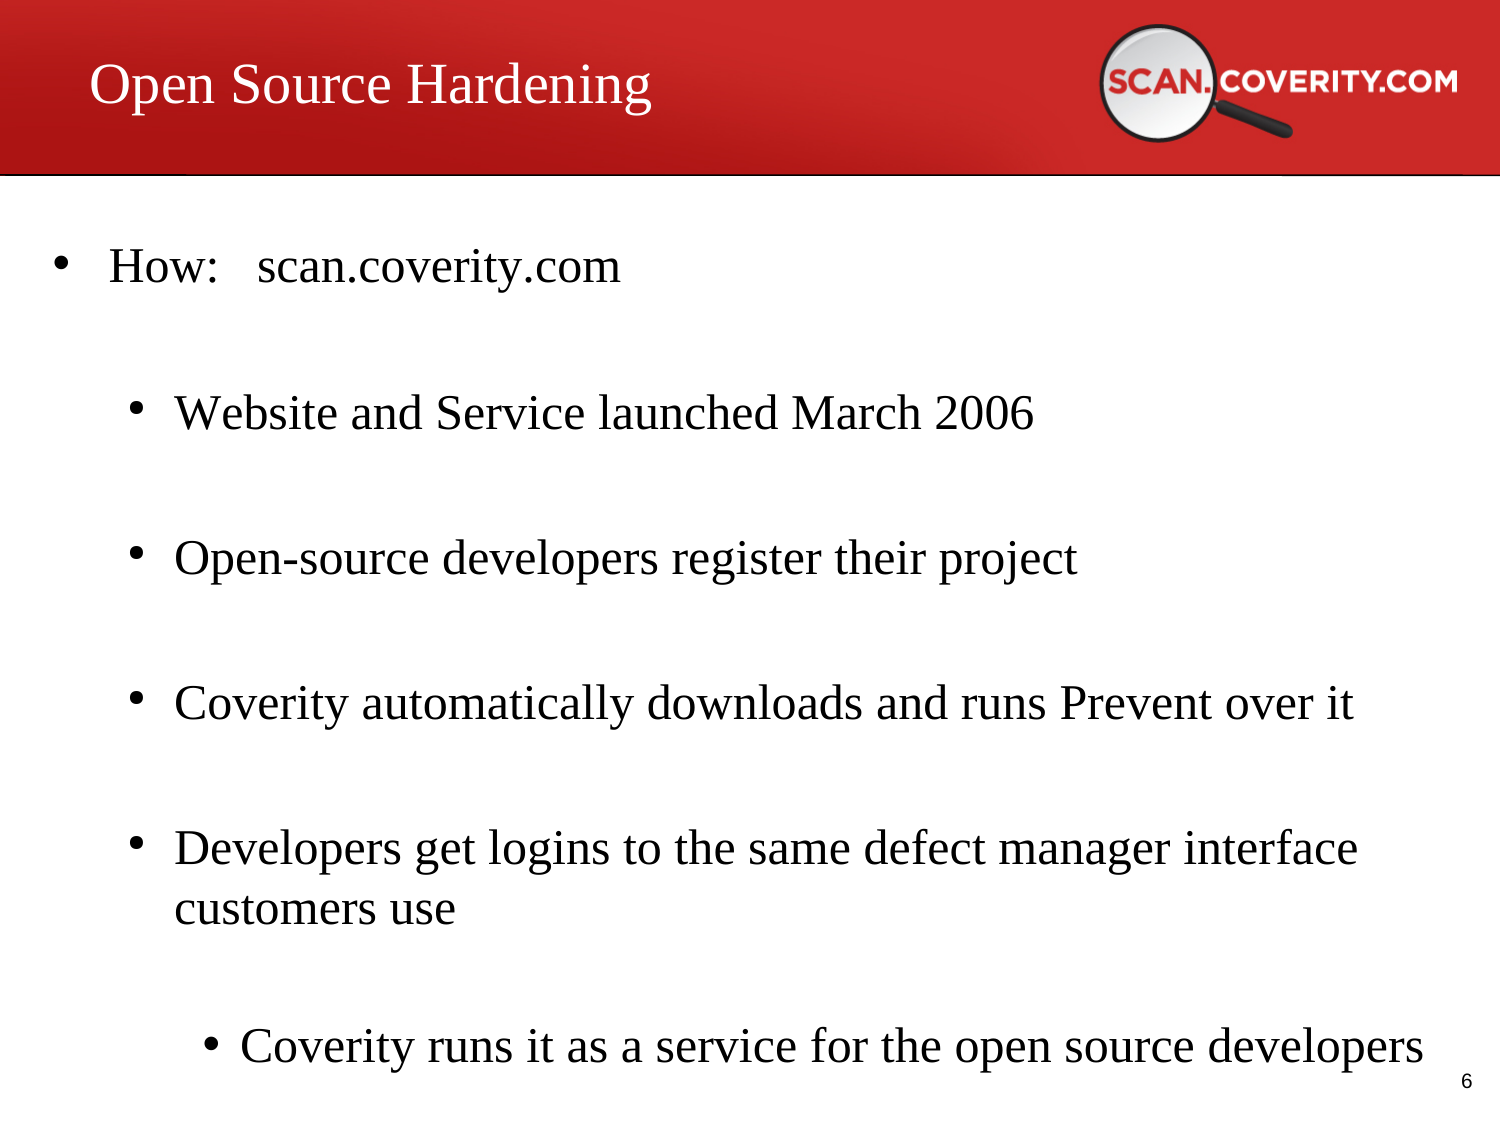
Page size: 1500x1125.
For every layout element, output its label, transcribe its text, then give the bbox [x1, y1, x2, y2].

text_box How: scan.coverity.com Website and Service launched March 2006 Open-source developers register their project Coverity automatically downloads and runs Prevent over it Developers get logins to the same defect manager interface customers use Coverity runs it as a service for the open source developers [37, 224, 1500, 1075]
picture [0, 0, 1500, 174]
title Open Source Hardening [75, 24, 1126, 143]
